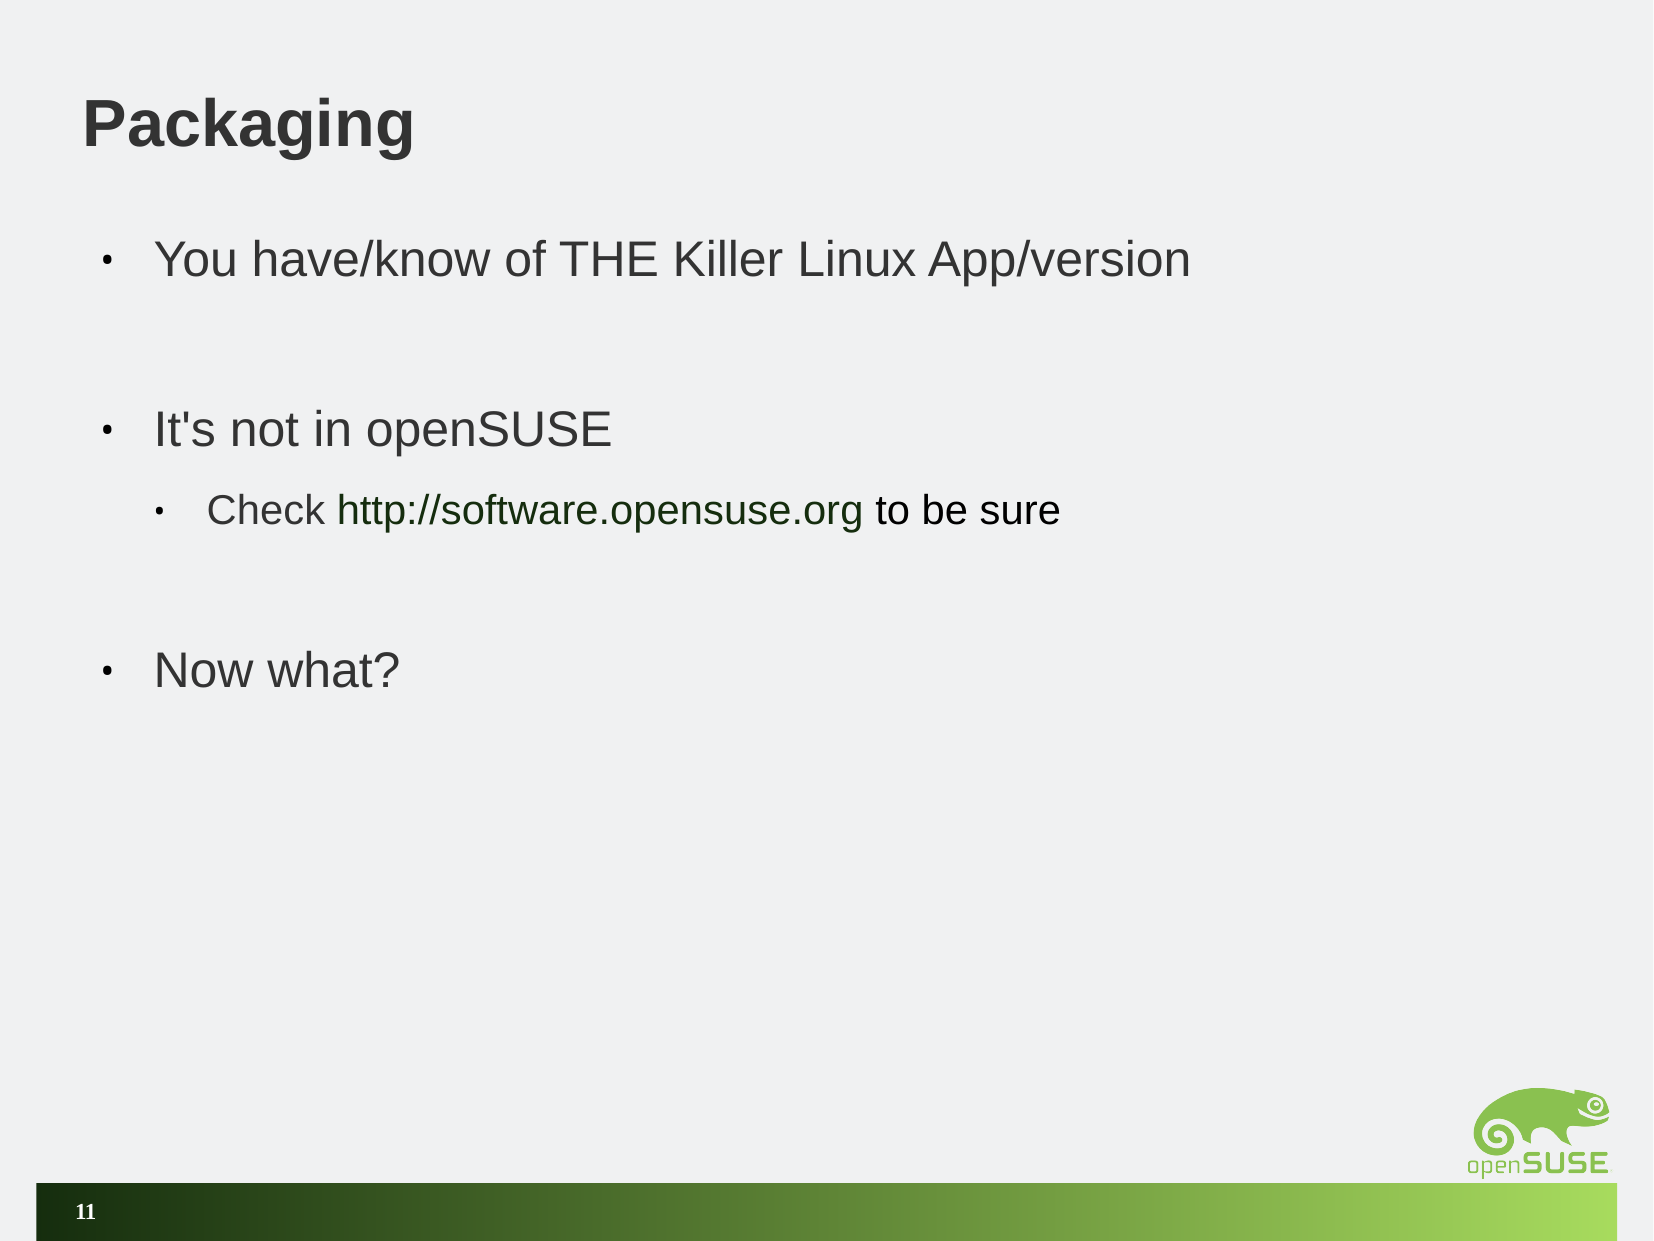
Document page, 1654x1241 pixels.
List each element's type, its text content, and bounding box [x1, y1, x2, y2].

list You have/know of THE Killer Linux App/version It's not in openSUSE Check http://software.opensuse.org to be sure Now what? [82, 231, 1571, 951]
title Packaging [82, 49, 1571, 198]
picture [0, 0, 1654, 1241]
